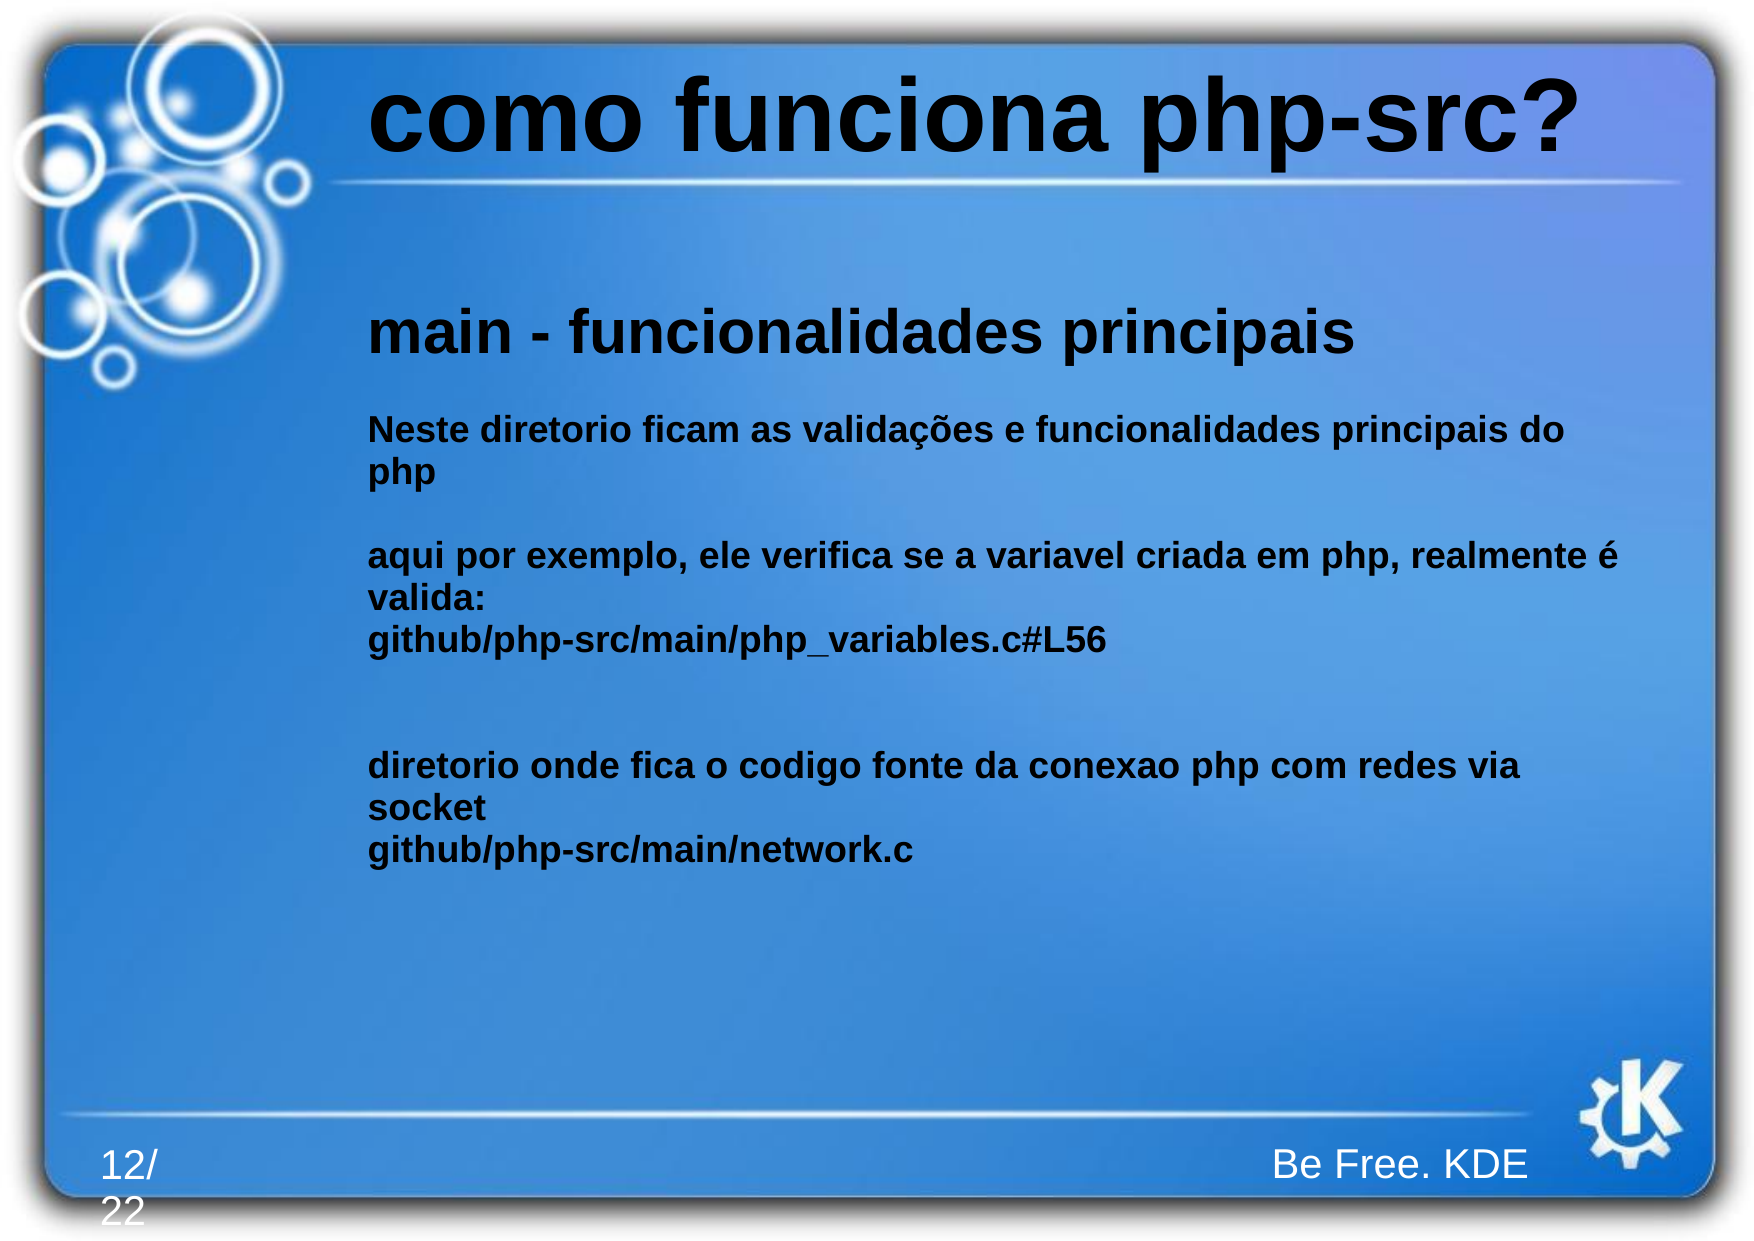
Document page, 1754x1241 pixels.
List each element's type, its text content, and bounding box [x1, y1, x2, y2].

title como funciona php-src? [352, 49, 1651, 174]
list main - funcionalidades principais Neste diretorio ficam as validações e funcionalidades principais do php aqui por exemplo, ele verifica se a variavel criada em php, realmente é valida: github/php-src/main/php_variables.c#L56 diretorio onde fica o codigo fonte da conexao php com redes via socket github/php-src/main/network.c [352, 289, 1651, 1084]
picture [0, 0, 1754, 1241]
